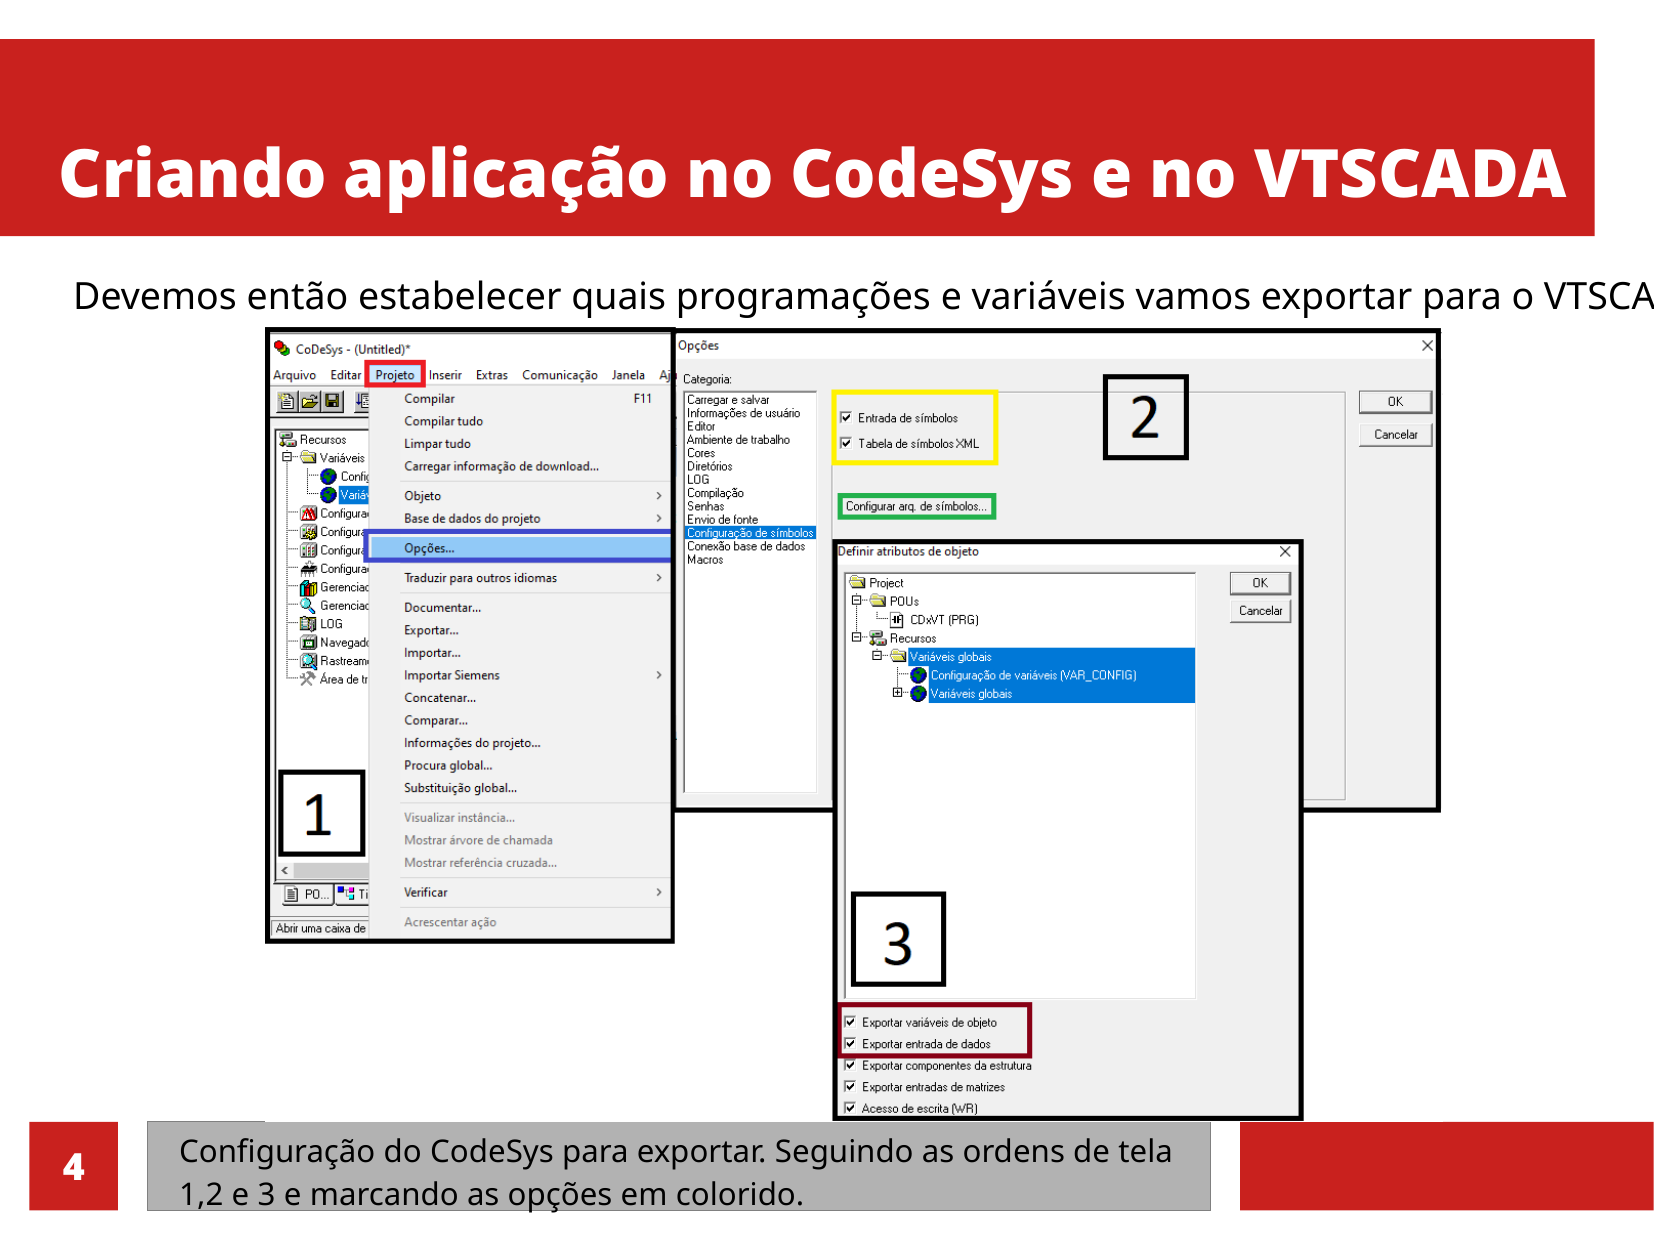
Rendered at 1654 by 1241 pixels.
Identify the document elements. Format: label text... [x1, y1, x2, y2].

title Criando aplicação no CodeSys e no VTSCADA [58, 58, 1595, 217]
picture [265, 325, 1443, 1122]
text_box Devemos então estabelecer quais programações e variáveis vamos exportar para o VTSCADA: [58, 262, 1530, 325]
text_box Configuração do CodeSys para exportar. Seguindo as ordens de tela 1,2 e 3 e marcando as opções em colorido. [164, 1122, 1211, 1216]
